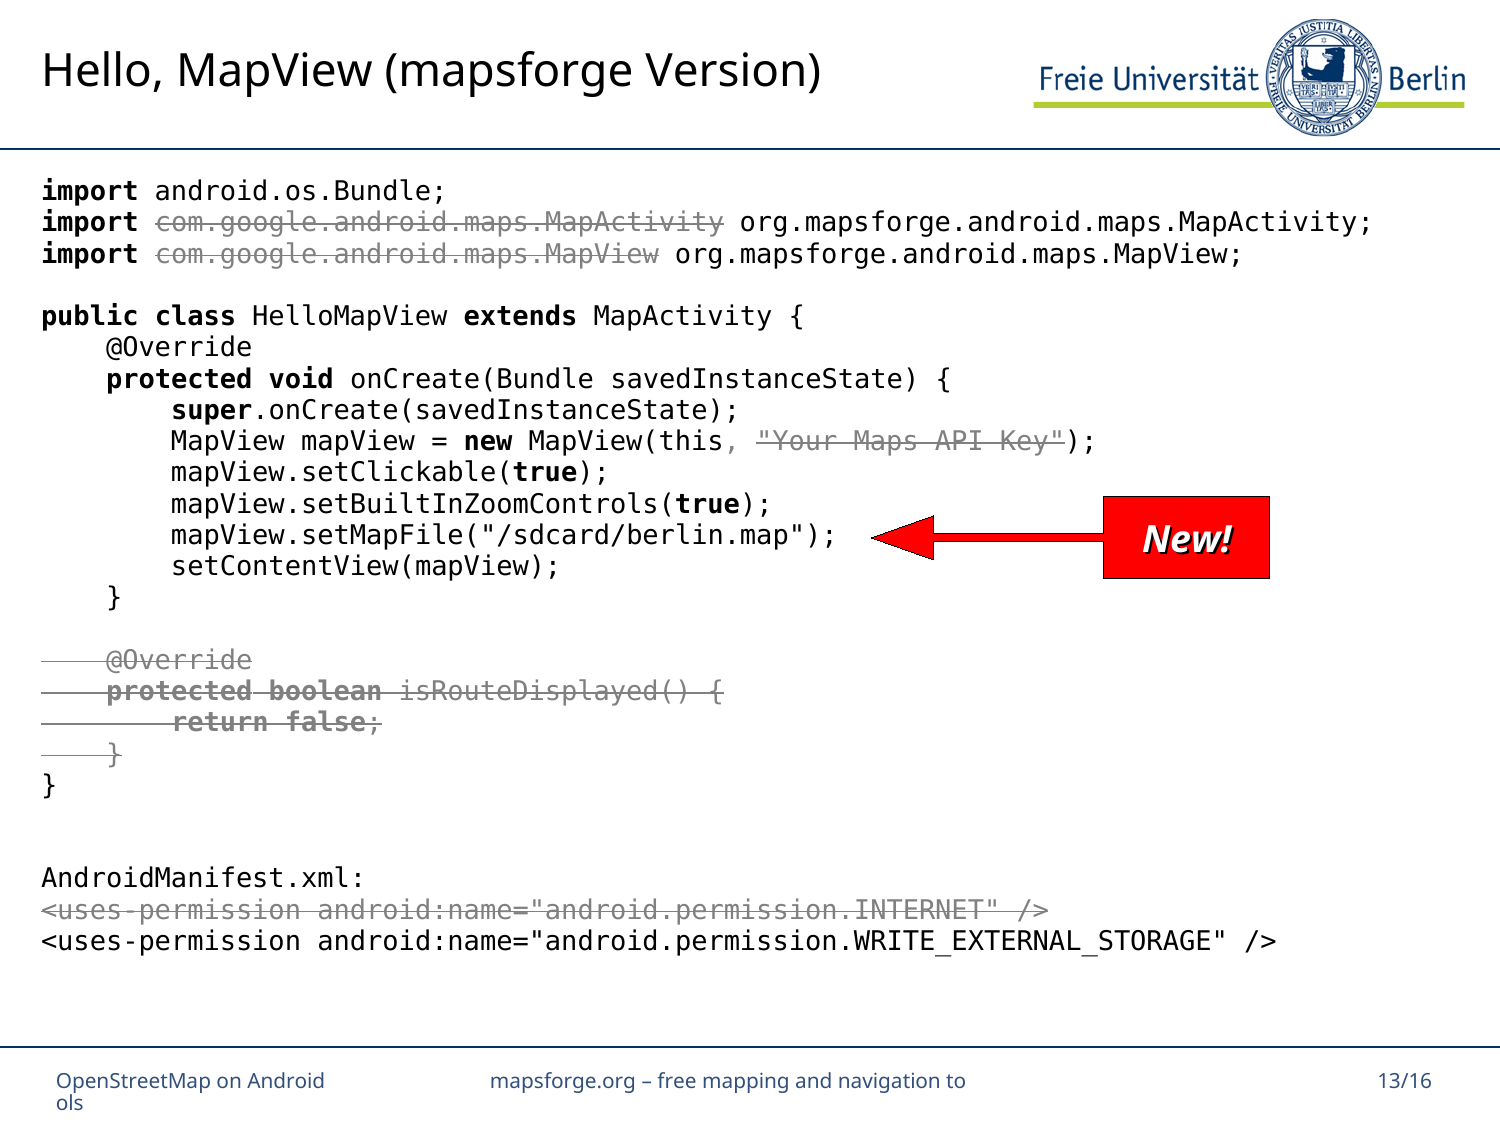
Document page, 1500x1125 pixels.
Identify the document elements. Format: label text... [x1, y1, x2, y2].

list import android.os.Bundle; import com.google.android.maps.MapActivity org.mapsforge.android.maps.MapActivity; import com.google.android.maps.MapView org.mapsforge.android.maps.MapView; public class HelloMapView extends MapActivity { @Override protected void onCreate(Bundle savedInstanceState) { super.onCreate(savedInstanceState); MapView mapView = new MapView(this, "Your Maps API Key"); mapView.setClickable(true); mapView.setBuiltInZoomControls(true); mapView.setMapFile("/sdcard/berlin.map"); setContentView(mapView); } @Override protected boolean isRouteDisplayed() { return false; } } AndroidManifest.xml: <uses-permission android:name="android.permission.INTERNET" /> <uses-permission android:name="android.permission.WRITE_EXTERNAL_STORAGE" /> [41, 175, 1447, 957]
picture [1033, 19, 1470, 137]
title Hello, MapView (mapsforge Version) [41, 0, 1016, 138]
text_box New! [871, 496, 1270, 579]
